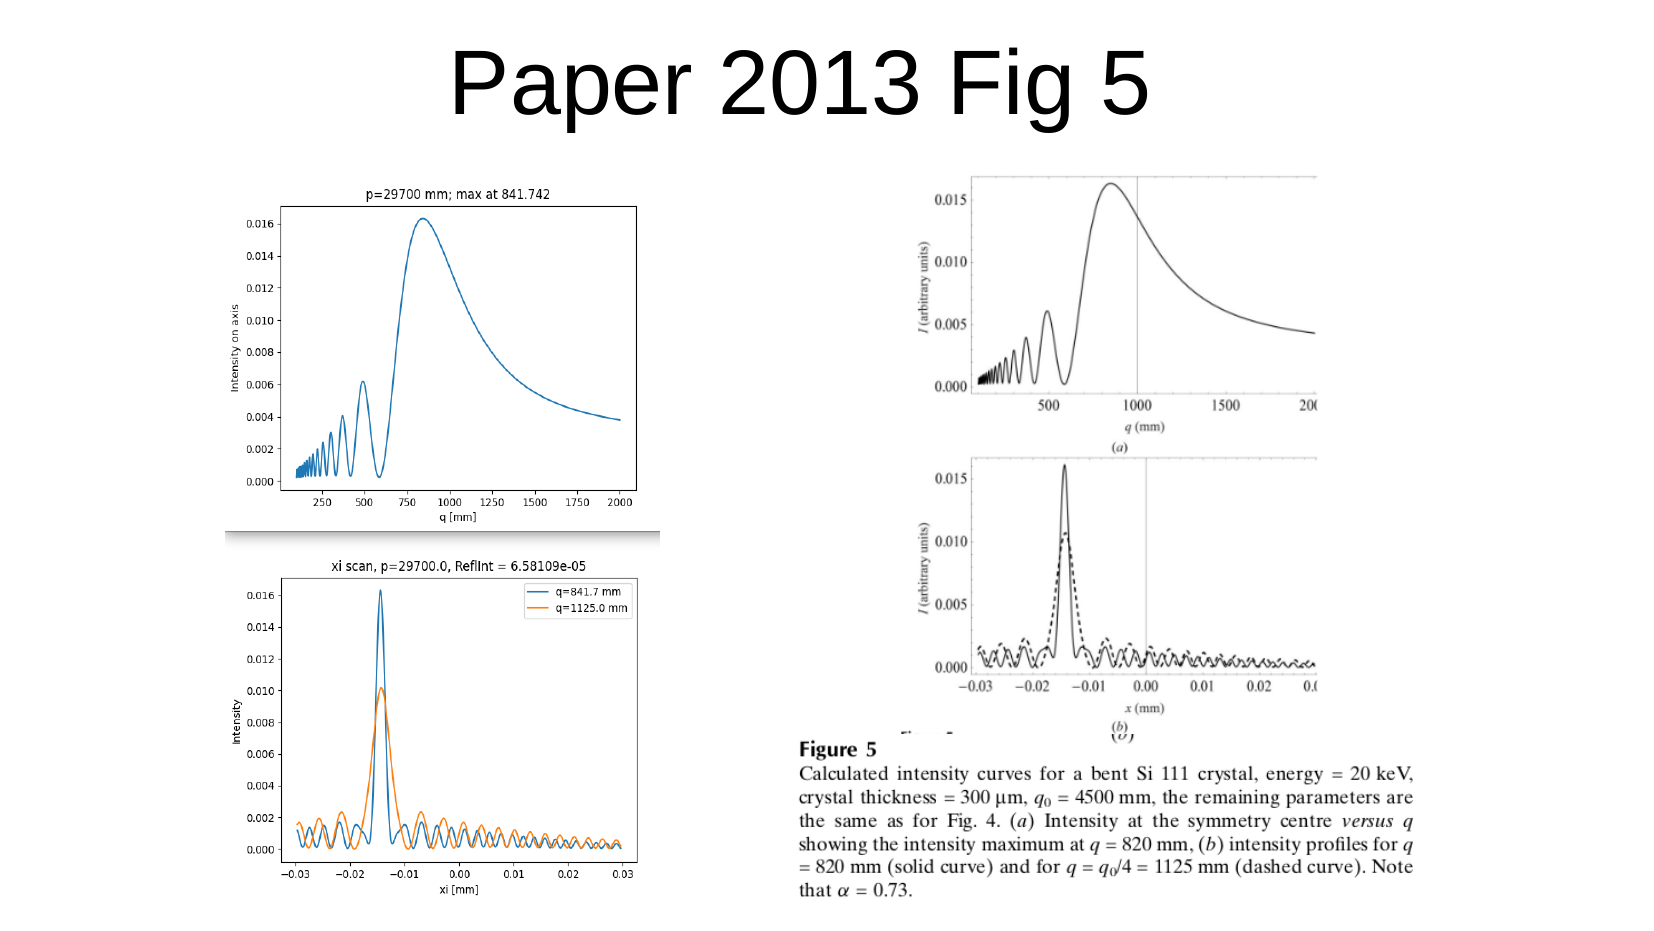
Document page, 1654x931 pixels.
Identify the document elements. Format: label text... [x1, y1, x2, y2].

picture [225, 164, 660, 900]
text_box Paper 2013 Fig 5 [56, 0, 1545, 156]
picture [780, 159, 1423, 911]
